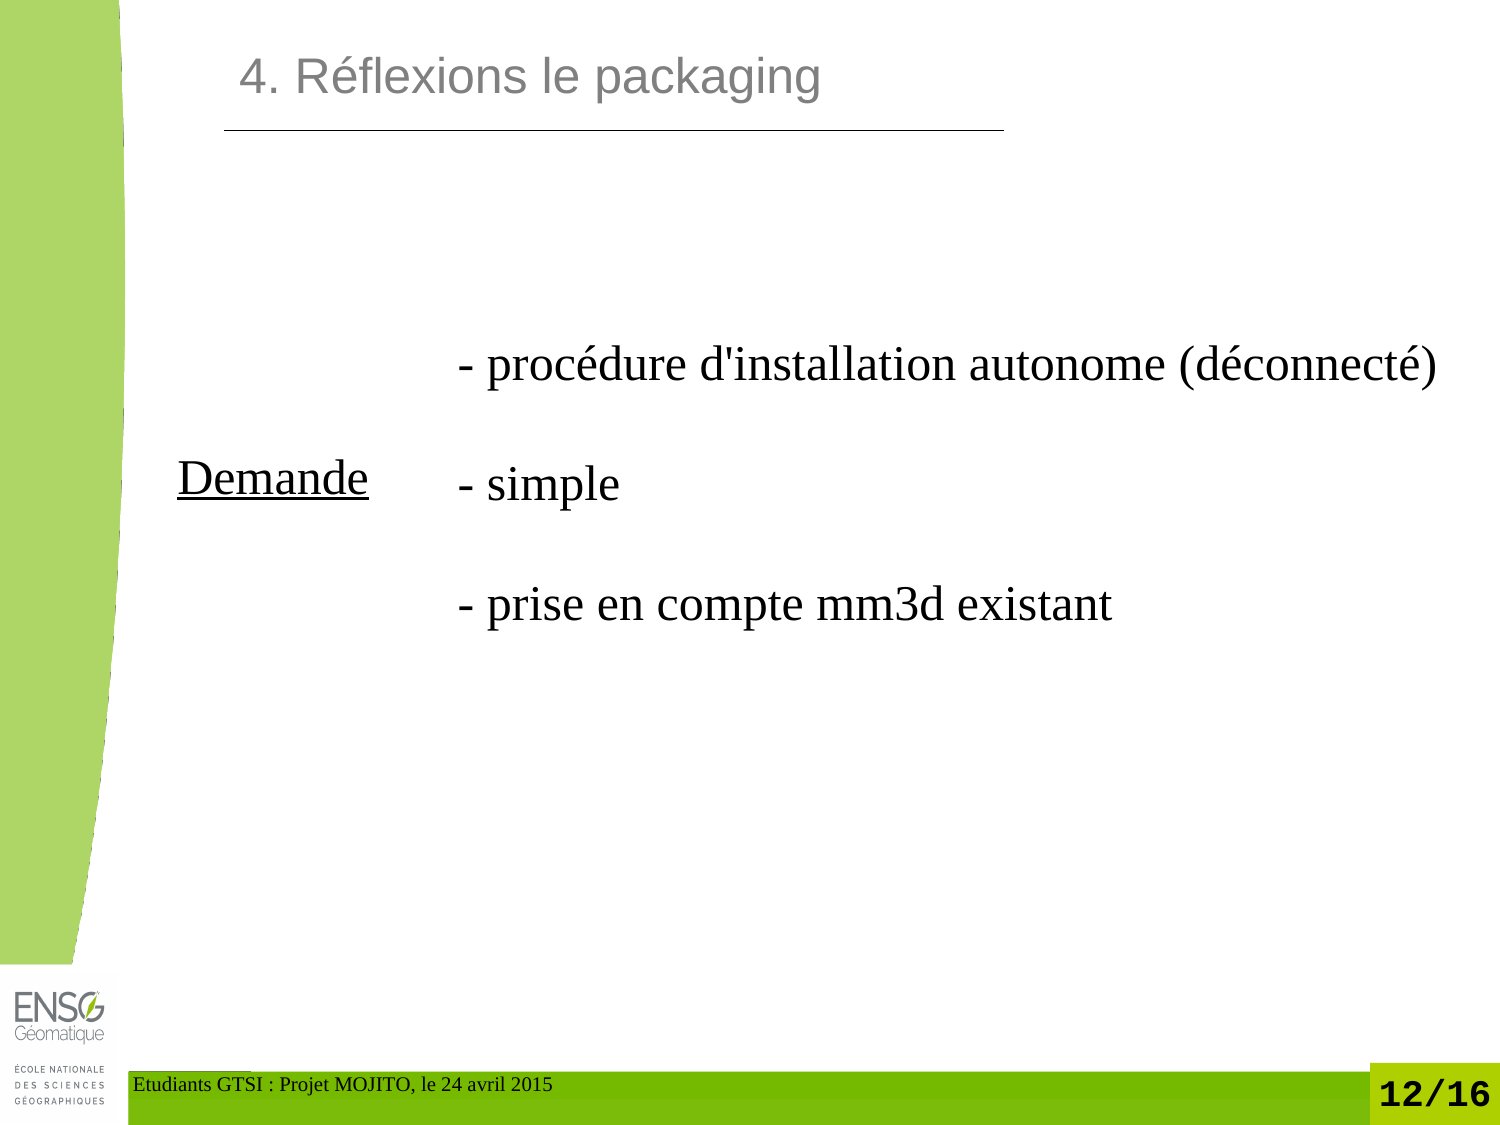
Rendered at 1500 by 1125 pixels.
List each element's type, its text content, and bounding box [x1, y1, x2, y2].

text_box - procédure d'installation autonome (déconnecté) - simple - prise en compte mm3d existant [442, 322, 1453, 638]
text_box Demande [162, 437, 384, 512]
picture [0, 0, 1500, 1125]
title 4. Réflexions le packaging [224, 4, 1371, 142]
